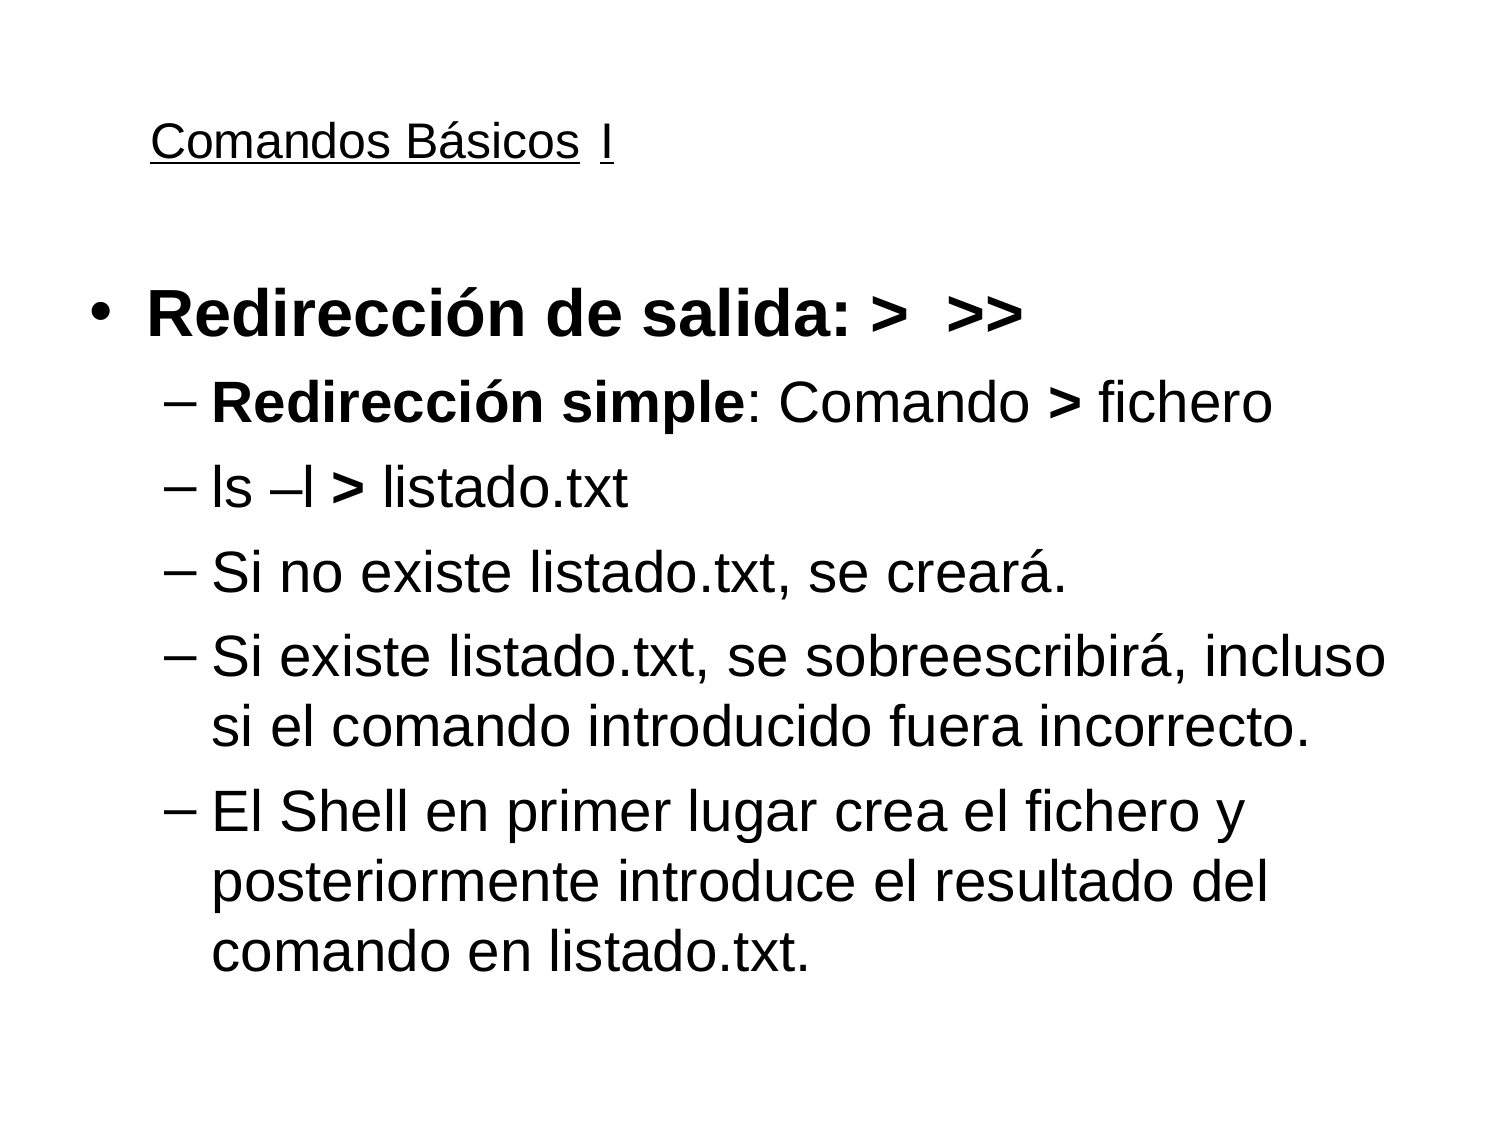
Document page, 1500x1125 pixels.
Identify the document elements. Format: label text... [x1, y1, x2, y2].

list Redirección de salida: > >> Redirección simple: Comando > fichero ls –l > listado.txt Si no existe listado.txt, se creará. Si existe listado.txt, se sobreescribirá, incluso si el comando introducido fuera incorrecto. El Shell en primer lugar crea el fichero y posteriormente introduce el resultado del comando en listado.txt. [75, 262, 1426, 1125]
title Comandos Básicos I [75, 45, 1426, 233]
